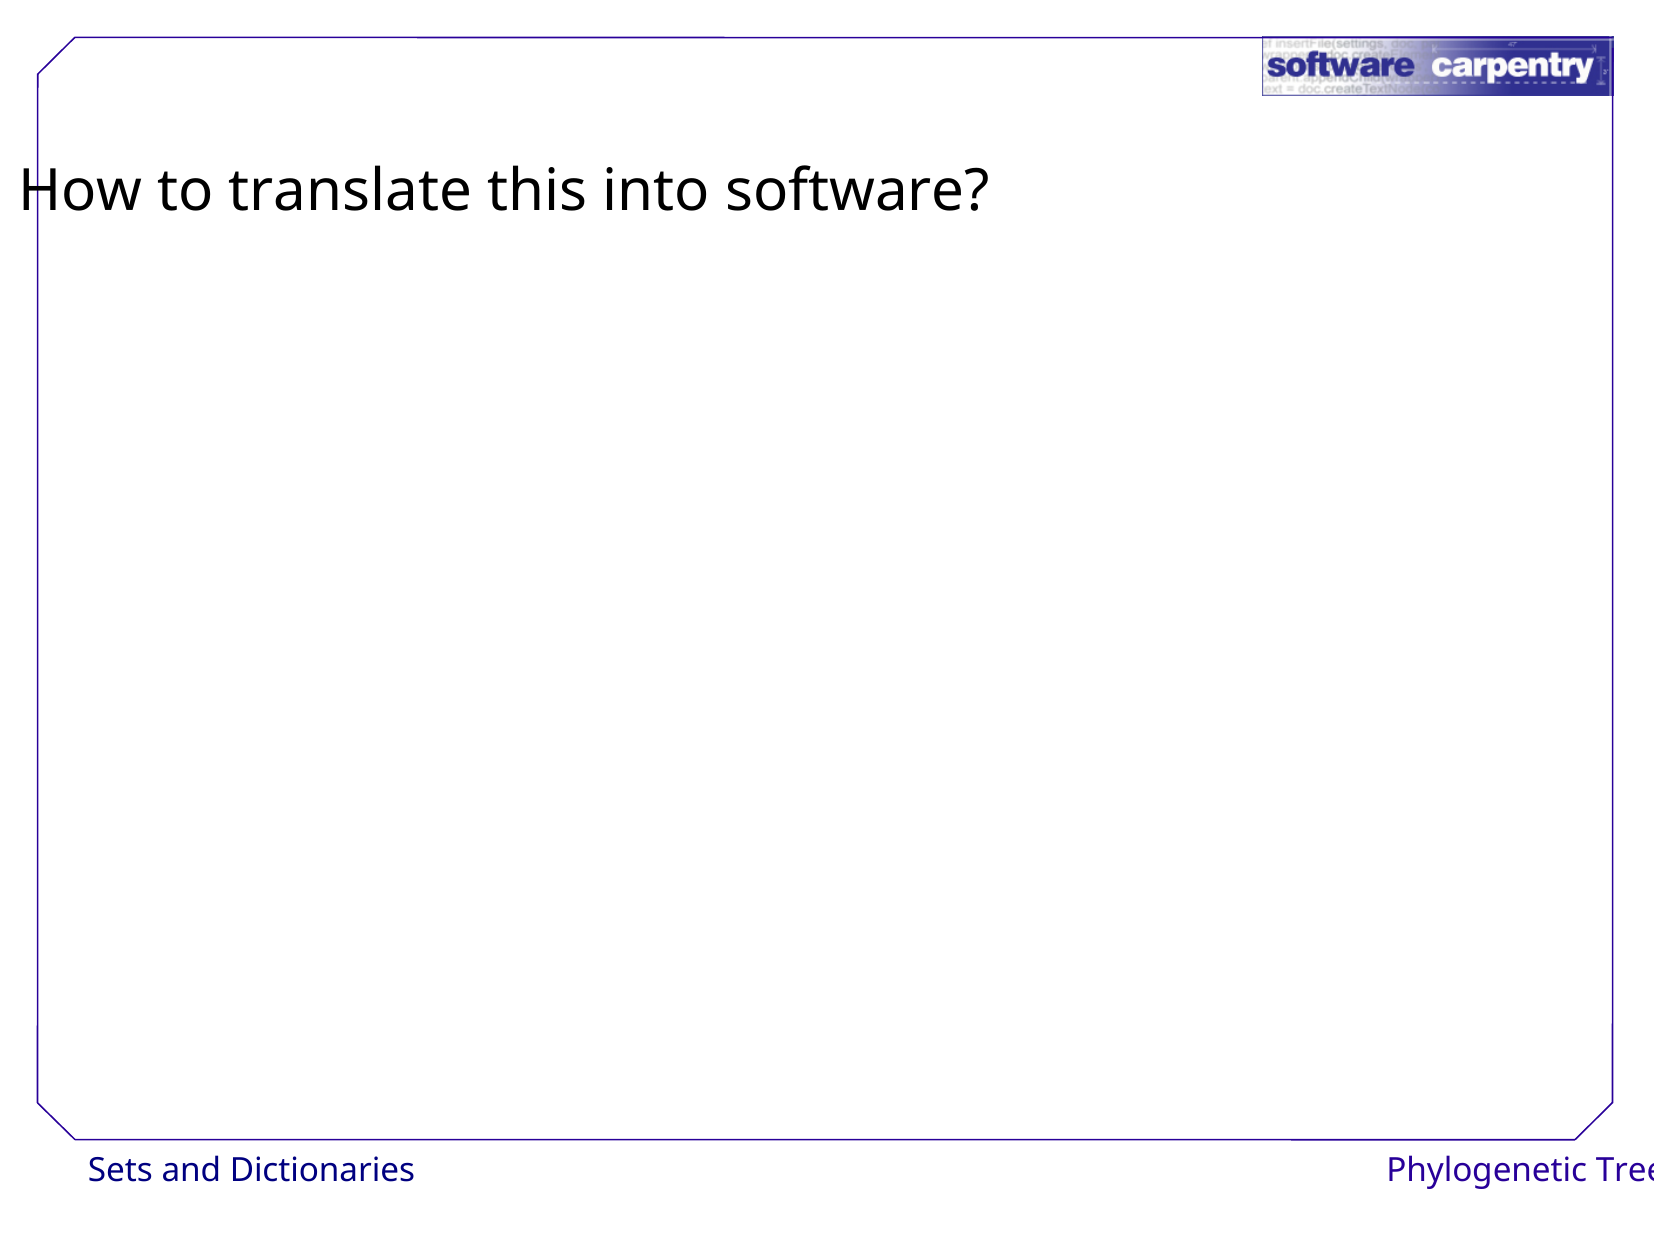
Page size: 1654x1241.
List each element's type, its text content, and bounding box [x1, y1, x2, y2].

text_box How to translate this into software? [3, 109, 1156, 231]
picture [1262, 36, 1614, 96]
